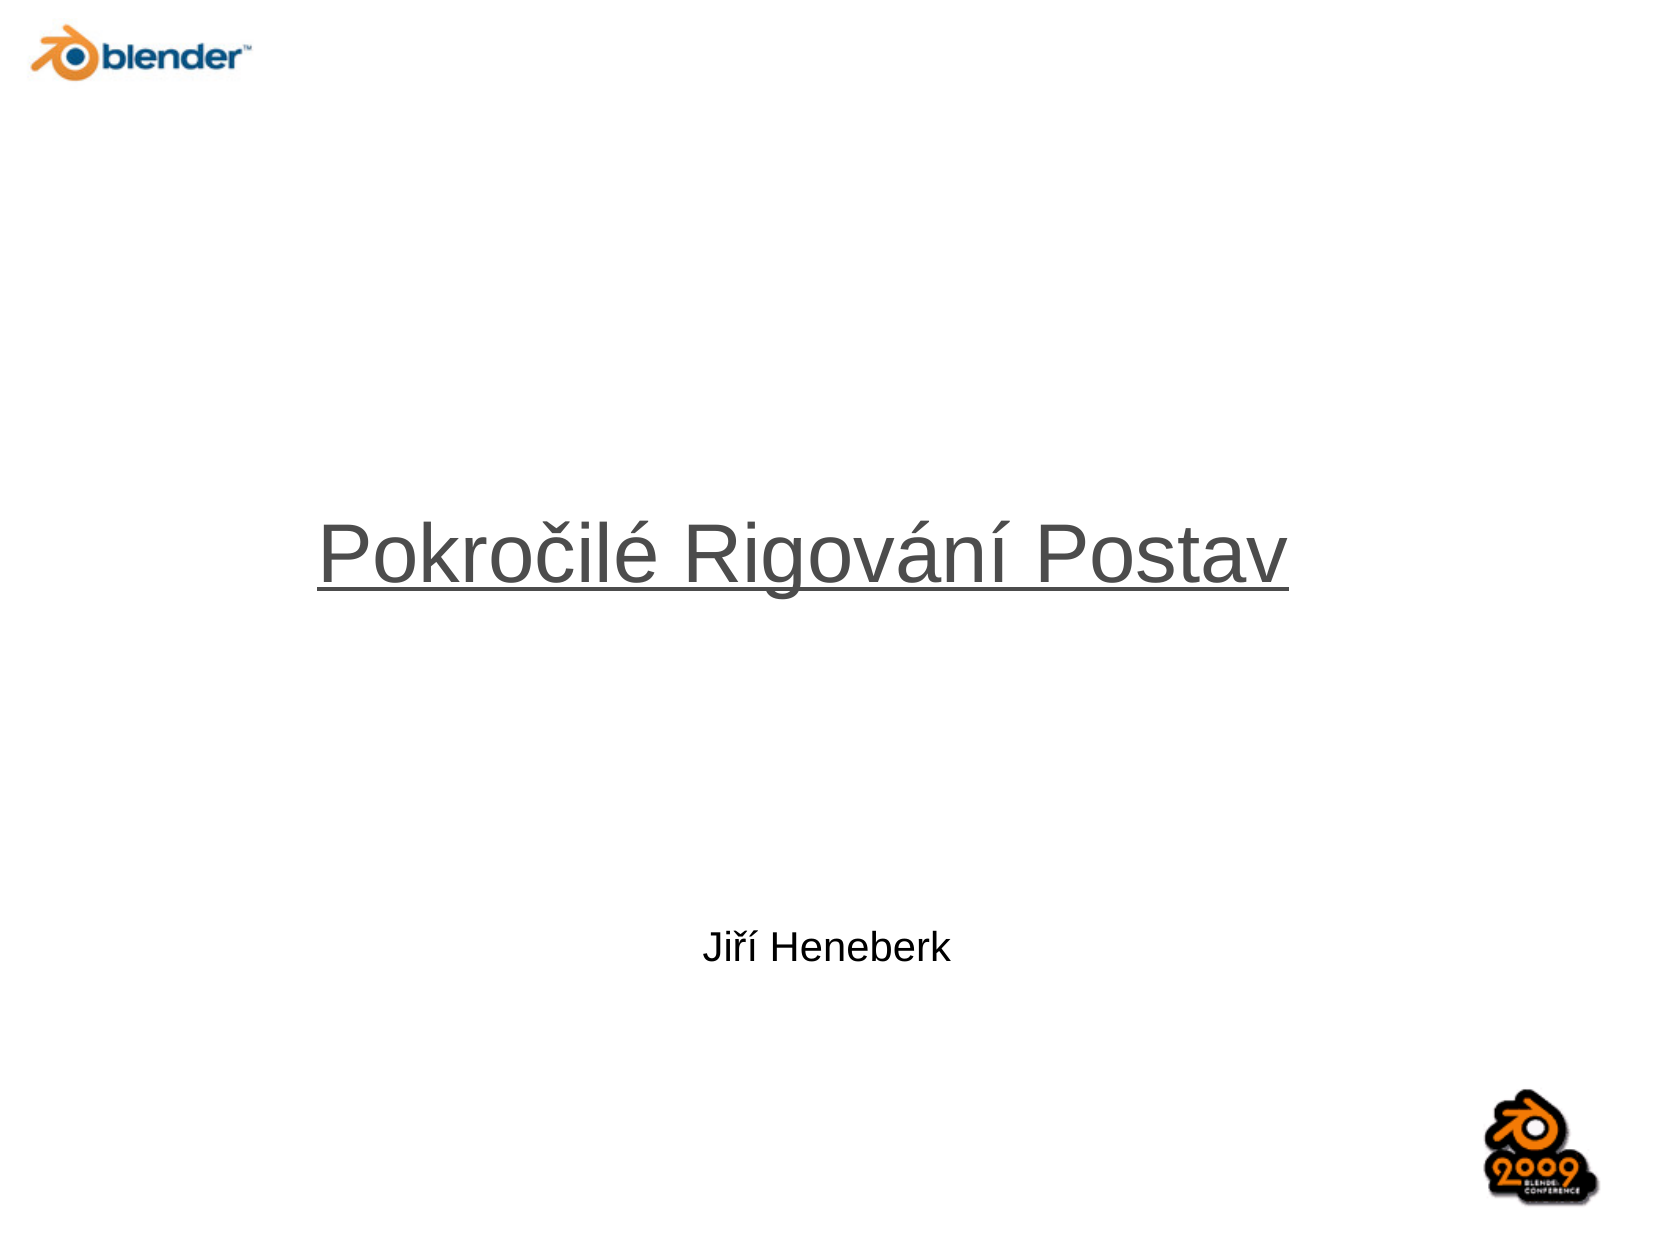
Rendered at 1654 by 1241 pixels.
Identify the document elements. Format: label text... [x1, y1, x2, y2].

picture [1476, 1085, 1602, 1211]
picture [15, 18, 266, 89]
subtitle Jiří Heneberk [82, 567, 1571, 1102]
title Pokročilé Rigování Postav [59, 457, 1548, 650]
